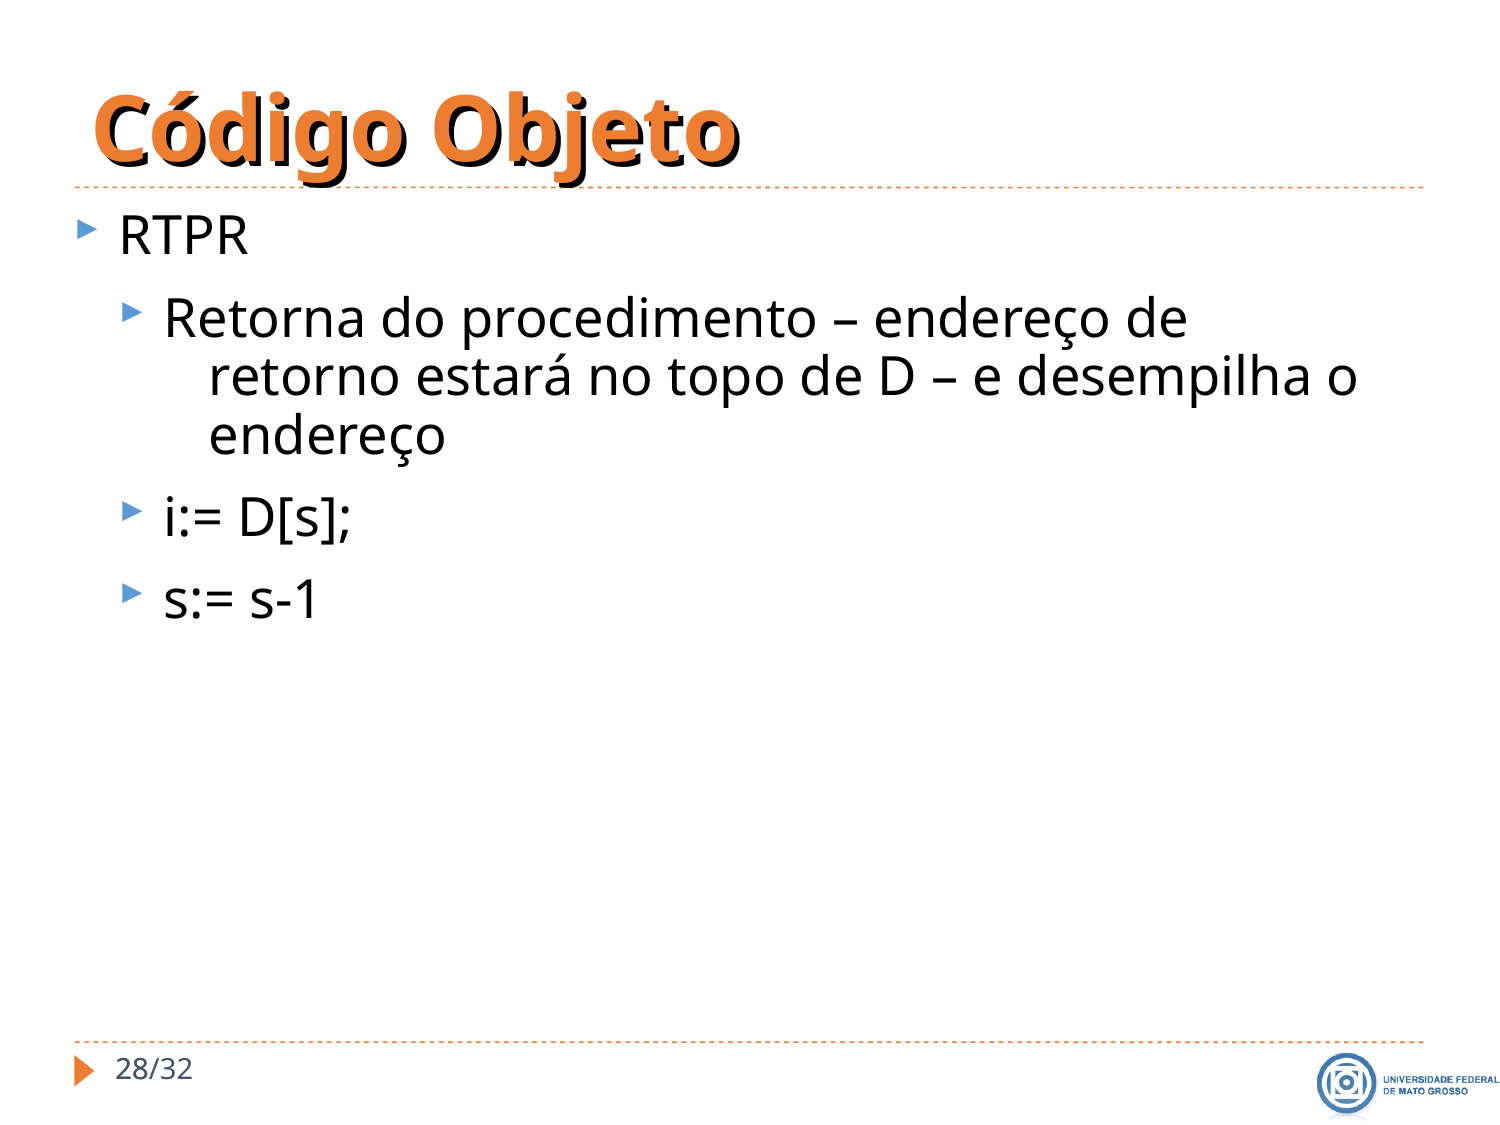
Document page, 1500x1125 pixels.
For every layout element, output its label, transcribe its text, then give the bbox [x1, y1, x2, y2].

title Código Objeto [75, 24, 1426, 188]
text_box <número> [100, 1042, 426, 1103]
picture [1311, 1048, 1500, 1122]
list RTPR Retorna do procedimento – endereço de retorno estará no topo de D – e desempilha o endereço i:= D[s]; s:= s-1 [59, 200, 1410, 1011]
